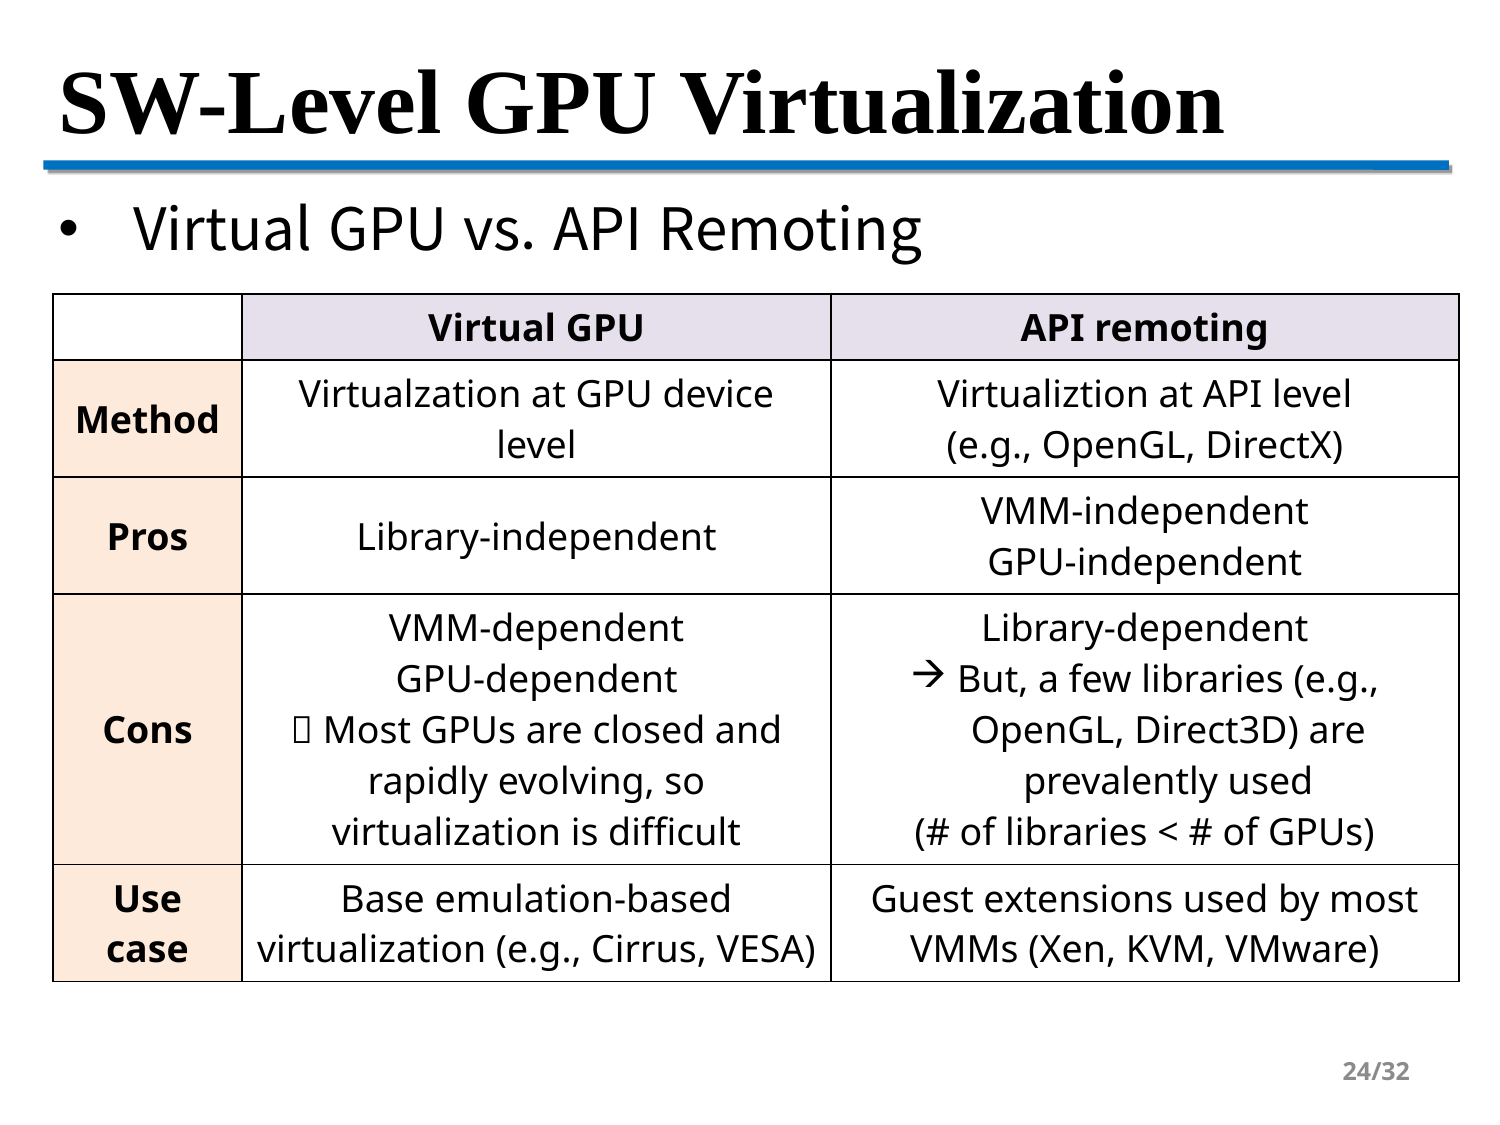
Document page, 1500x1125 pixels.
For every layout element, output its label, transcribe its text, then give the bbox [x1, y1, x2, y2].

table_cell VMM-dependent GPU-dependent  Most GPUs are closed and rapidly evolving, so virtualization is difficult [243, 595, 830, 864]
table_cell Use case [54, 865, 241, 981]
title SW-Level GPU Virtualization [43, 21, 1449, 173]
table_cell Library-independent [243, 478, 830, 593]
list Virtual GPU vs. API Remoting [43, 184, 1449, 1012]
table_cell Guest extensions used by most VMMs (Xen, KVM, VMware) [832, 865, 1458, 981]
table_cell Method [54, 361, 241, 476]
table_header API remoting [832, 295, 1458, 359]
table_cell Base emulation-based virtualization (e.g., Cirrus, VESA) [243, 865, 830, 981]
table_cell Virtualzation at GPU device level [243, 361, 830, 476]
table_cell Library-dependent But, a few libraries (e.g., OpenGL, Direct3D) are prevalently used (# of libraries < # of GPUs) [832, 595, 1458, 864]
table_cell Pros [54, 478, 241, 593]
slide_number <number>/32 [1074, 1042, 1425, 1103]
table_cell Cons [54, 595, 241, 864]
table_cell Virtualiztion at API level (e.g., OpenGL, DirectX) [832, 361, 1458, 476]
table_cell VMM-independent GPU-independent [832, 478, 1458, 593]
table_header [54, 295, 241, 359]
table_header Virtual GPU [243, 295, 830, 359]
